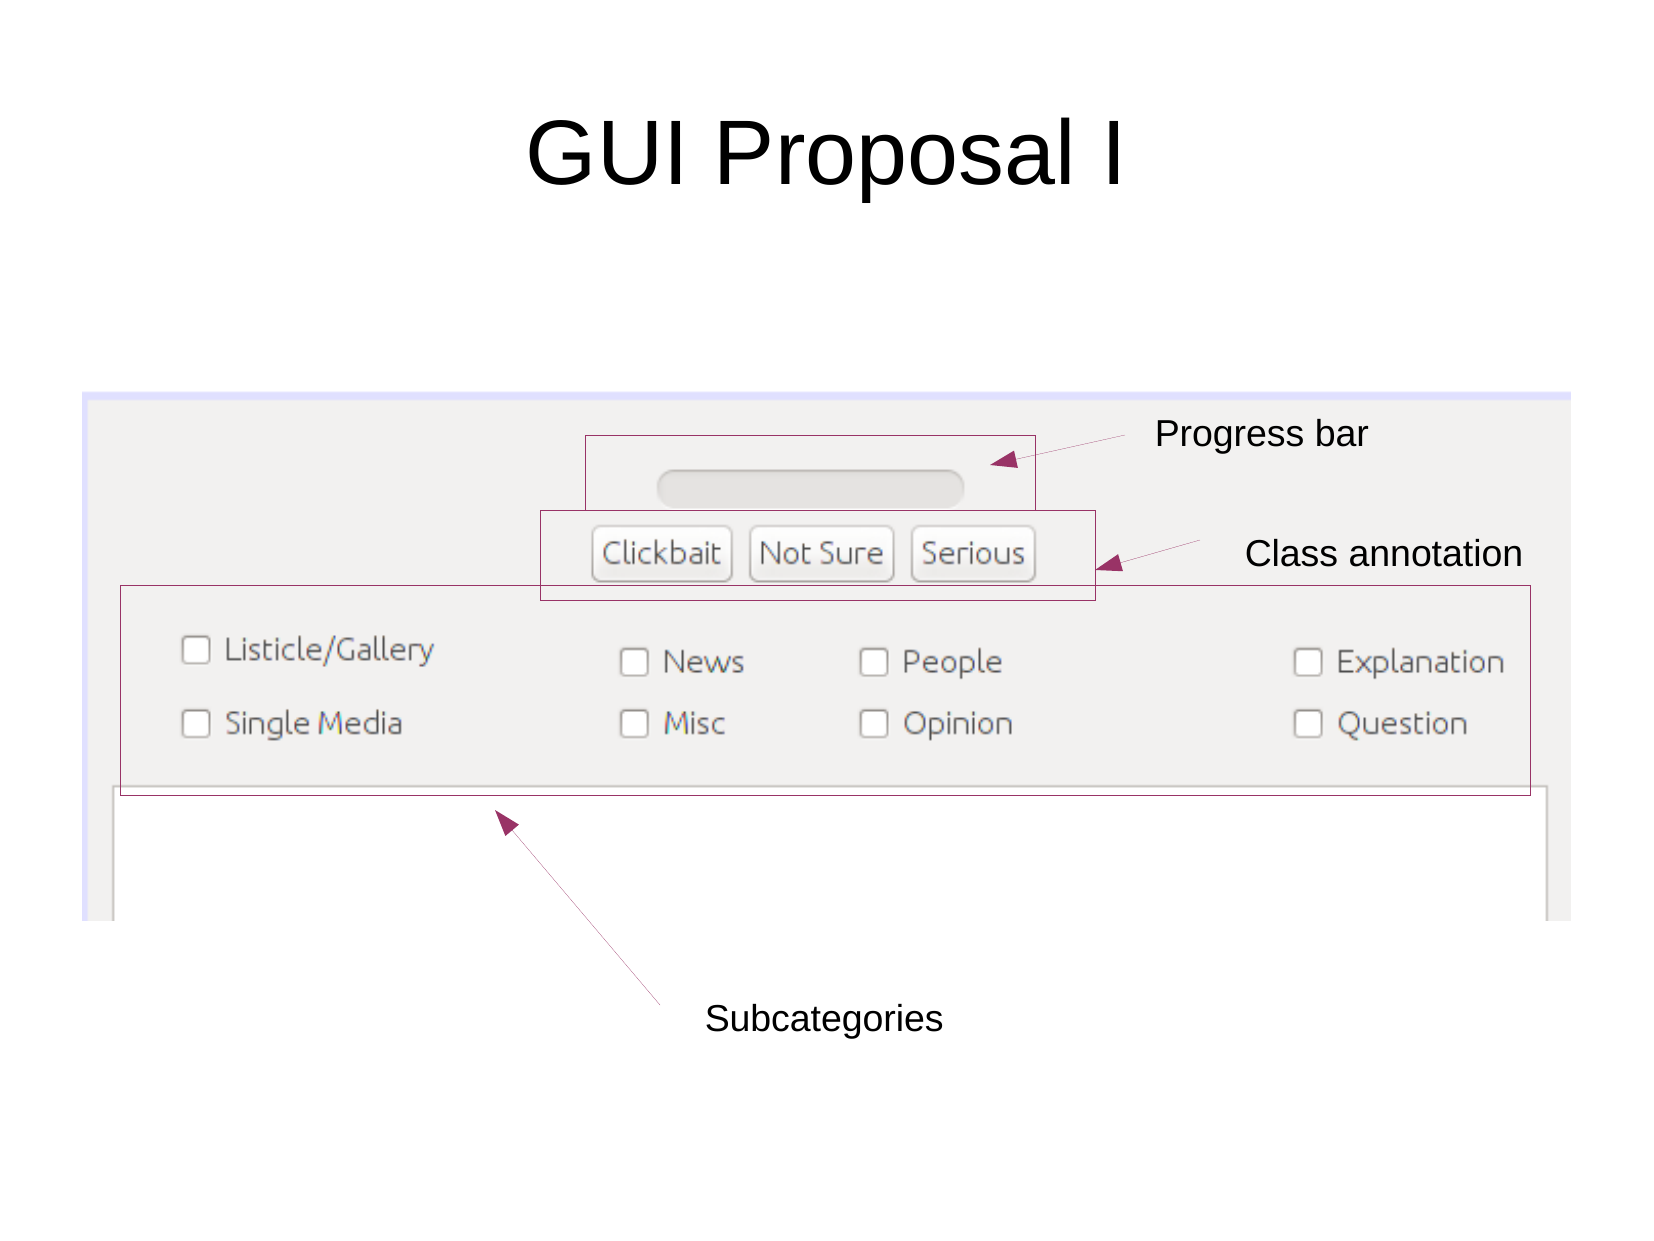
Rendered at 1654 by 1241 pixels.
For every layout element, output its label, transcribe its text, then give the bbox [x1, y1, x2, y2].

picture [82, 378, 1571, 921]
text_box Subcategories [690, 990, 959, 1047]
title GUI Proposal I [82, 49, 1571, 257]
text_box Class annotation [1230, 525, 1539, 582]
text_box Progress bar [1140, 405, 1384, 462]
